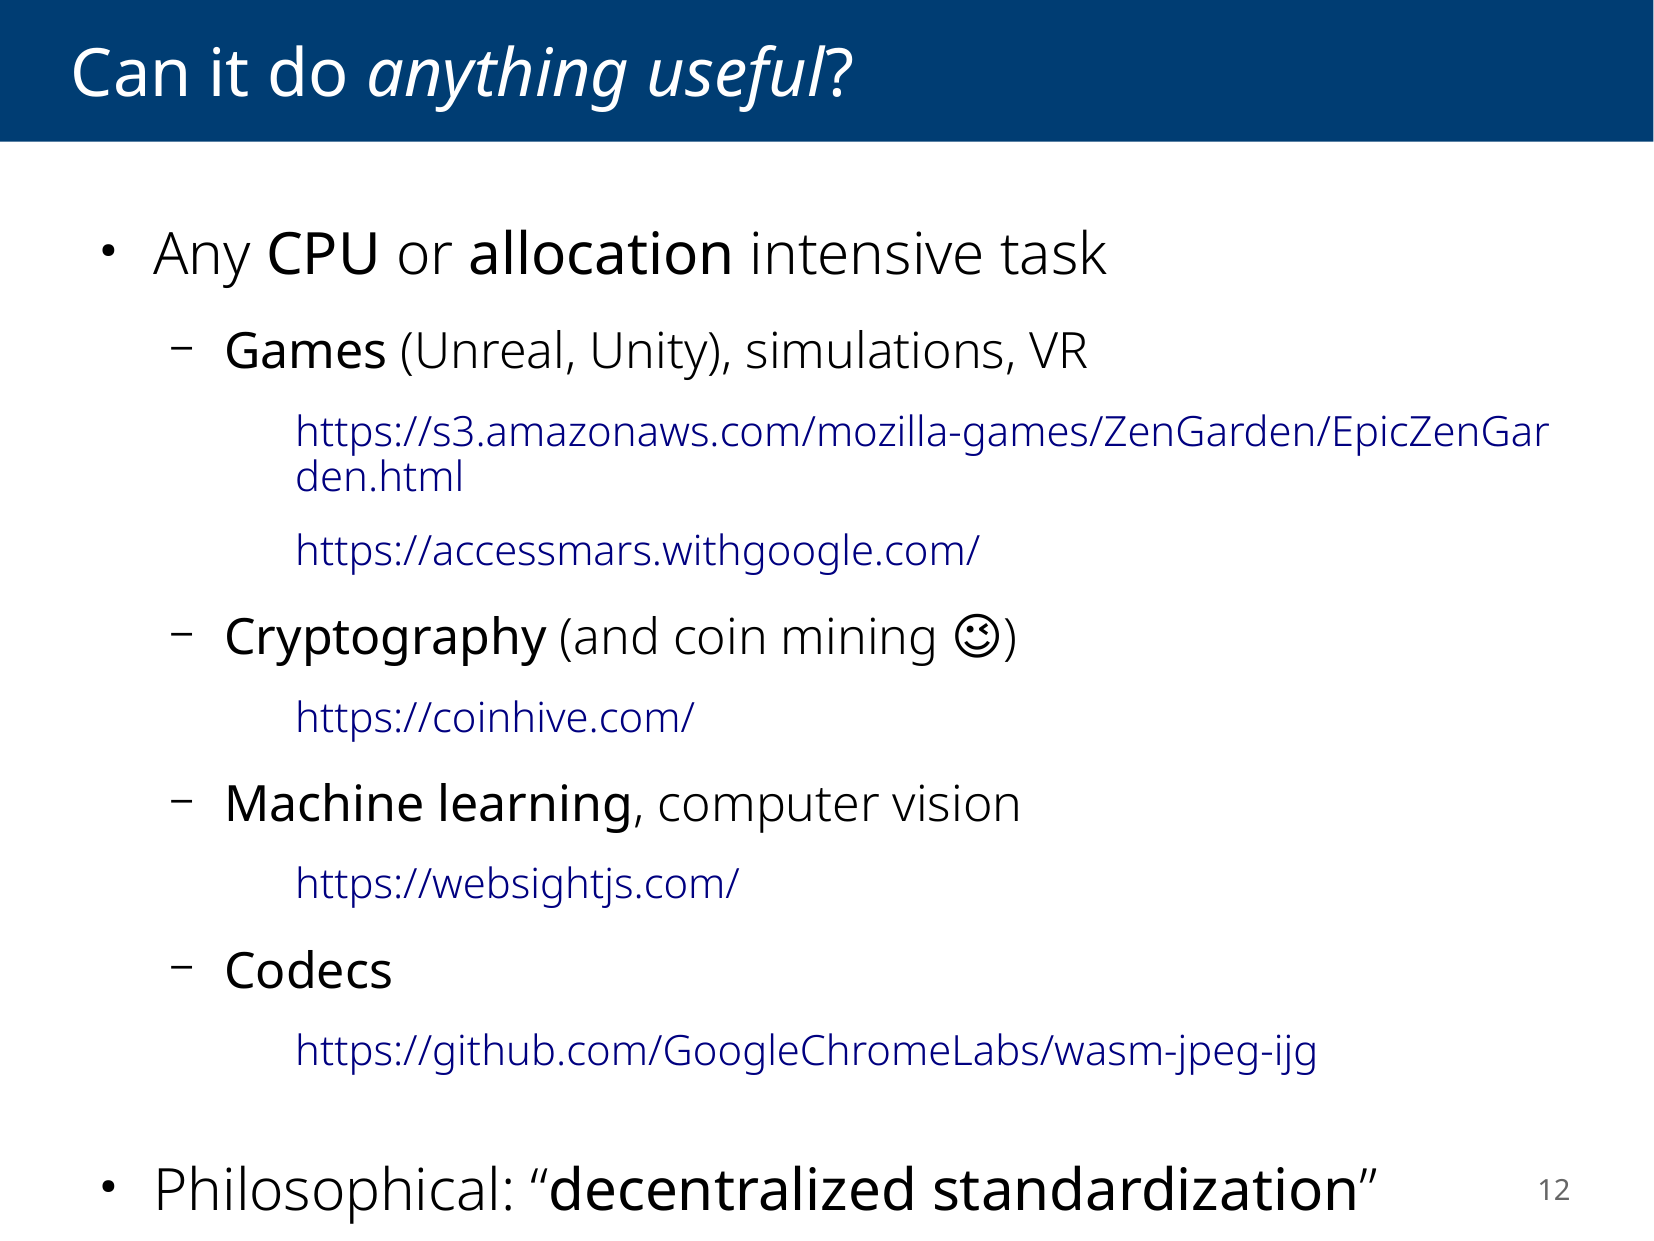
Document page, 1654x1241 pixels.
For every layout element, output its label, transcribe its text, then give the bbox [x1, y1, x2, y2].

list Any CPU or allocation intensive task Games (Unreal, Unity), simulations, VR https://s3.amazonaws.com/mozilla-games/ZenGarden/EpicZenGarden.html https://accessmars.withgoogle.com/ Cryptography (and coin mining 😉) https://coinhive.com/ Machine learning, computer vision https://websightjs.com/ Codecs https://github.com/GoogleChromeLabs/wasm-jpeg-ijg Philosophical: “decentralized standardization” [82, 212, 1571, 1111]
title Can it do anything useful? [0, 0, 1654, 142]
